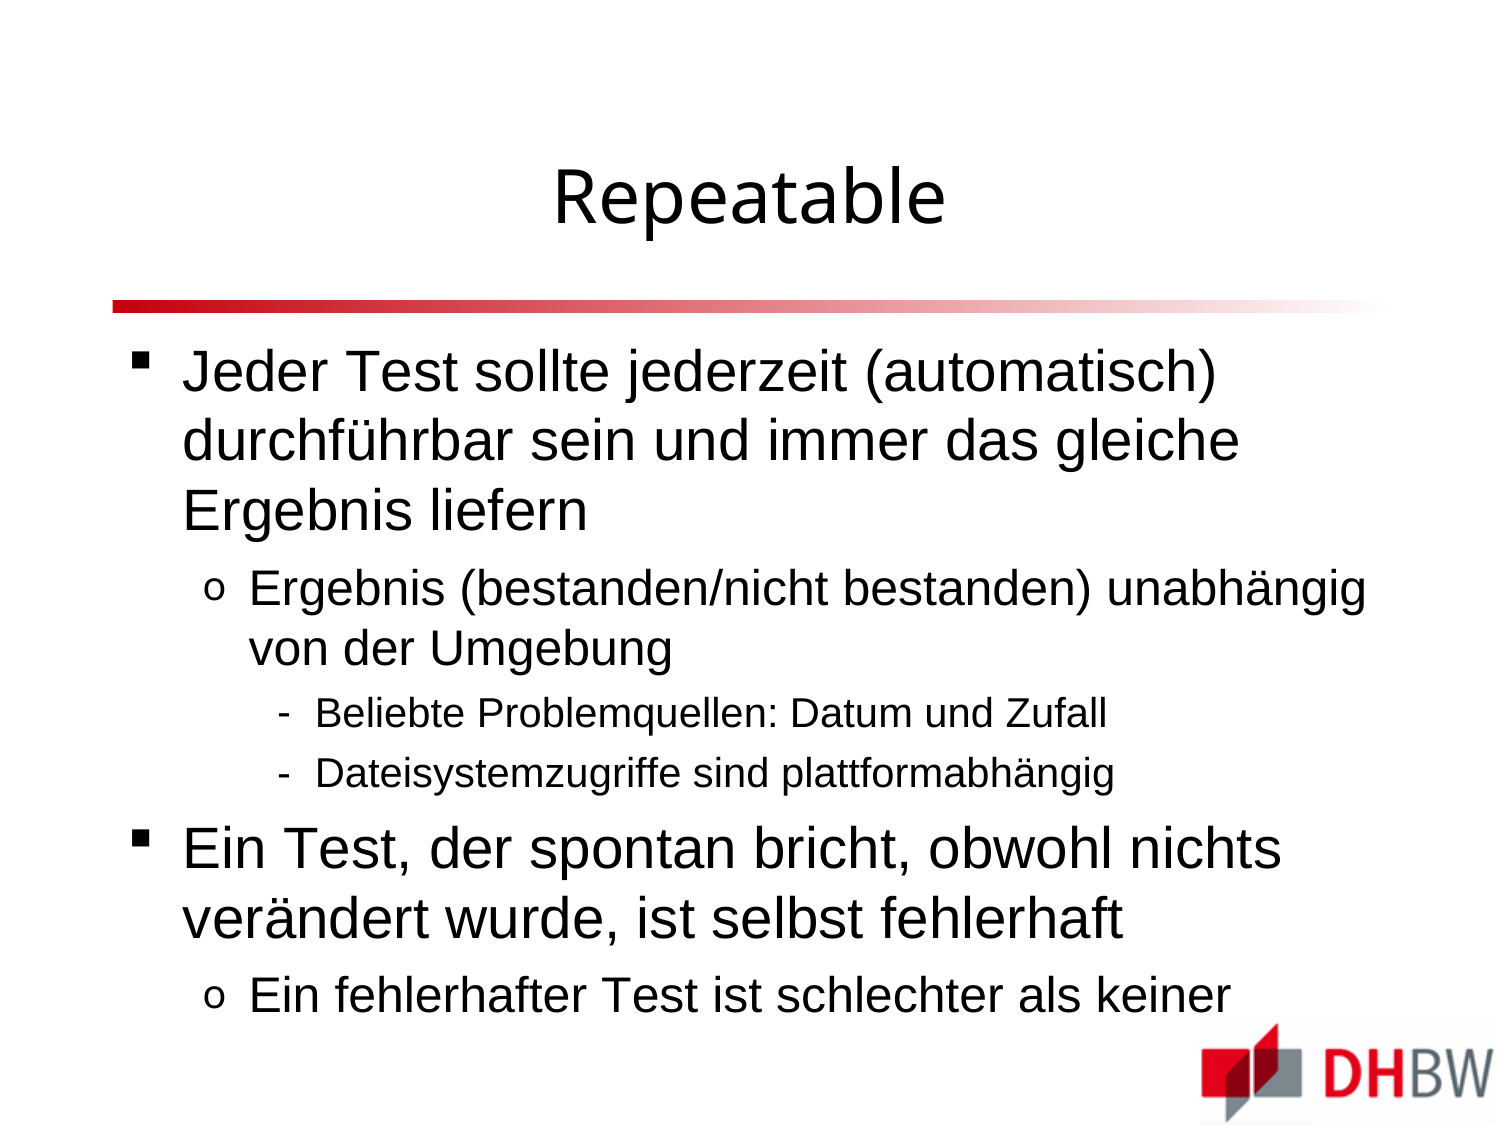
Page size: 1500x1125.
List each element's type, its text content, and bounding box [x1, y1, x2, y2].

list Jeder Test sollte jederzeit (automatisch) durchführbar sein und immer das gleiche Ergebnis liefern Ergebnis (bestanden/nicht bestanden) unabhängig von der Umgebung Beliebte Problemquellen: Datum und Zufall Dateisystemzugriffe sind plattformabhängig Ein Test, der spontan bricht, obwohl nichts verändert wurde, ist selbst fehlerhaft Ein fehlerhafter Test ist schlechter als keiner [112, 324, 1388, 1051]
title Repeatable [112, 99, 1388, 288]
picture [1200, 1021, 1495, 1125]
